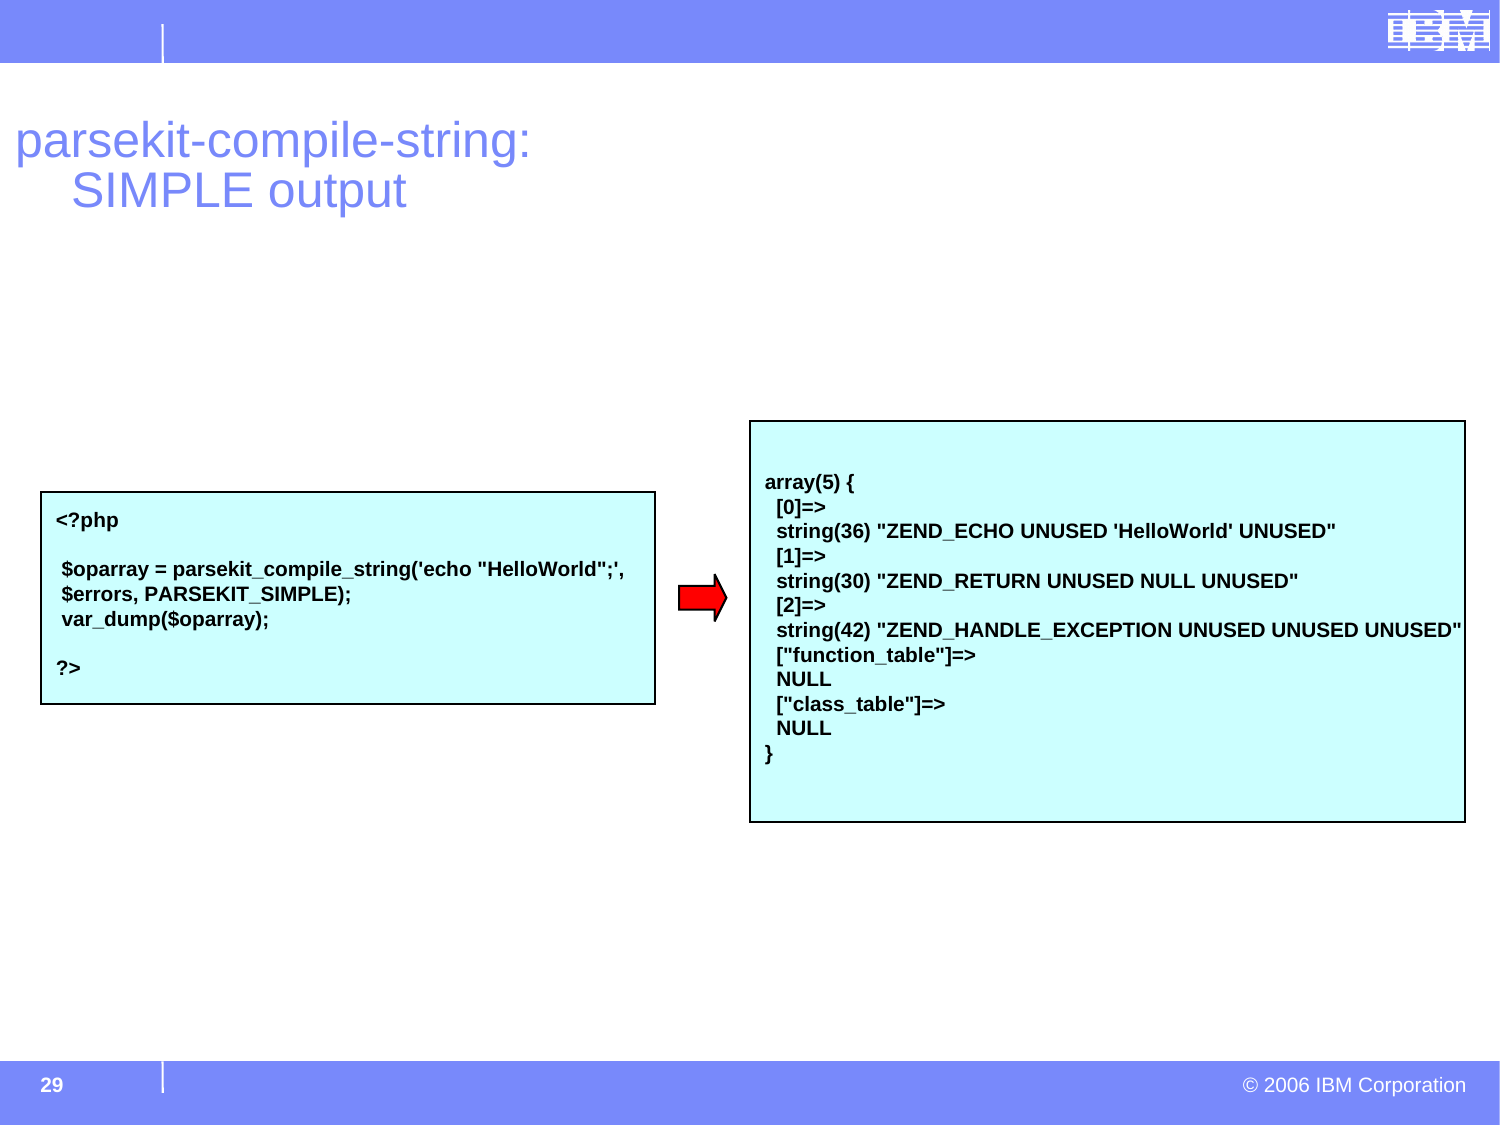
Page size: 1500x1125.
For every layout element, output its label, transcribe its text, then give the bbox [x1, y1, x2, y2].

text_box [679, 574, 727, 622]
text_box <?php $oparray = parsekit_compile_string('echo "HelloWorld";', $errors, PARSEKIT_SIMPLE); var_dump($oparray); ?> [41, 491, 656, 705]
text_box parsekit-compile-string: SIMPLE output [0, 101, 1353, 225]
text_box array(5) { [0]=> string(36) "ZEND_ECHO UNUSED 'HelloWorld' UNUSED" [1]=> string(30) "ZEND_RETURN UNUSED NULL UNUSED" [2]=> string(42) "ZEND_HANDLE_EXCEPTION UNUSED UNUSED UNUSED" ["function_table"]=> NULL ["class_table"]=> NULL } [749, 420, 1465, 823]
